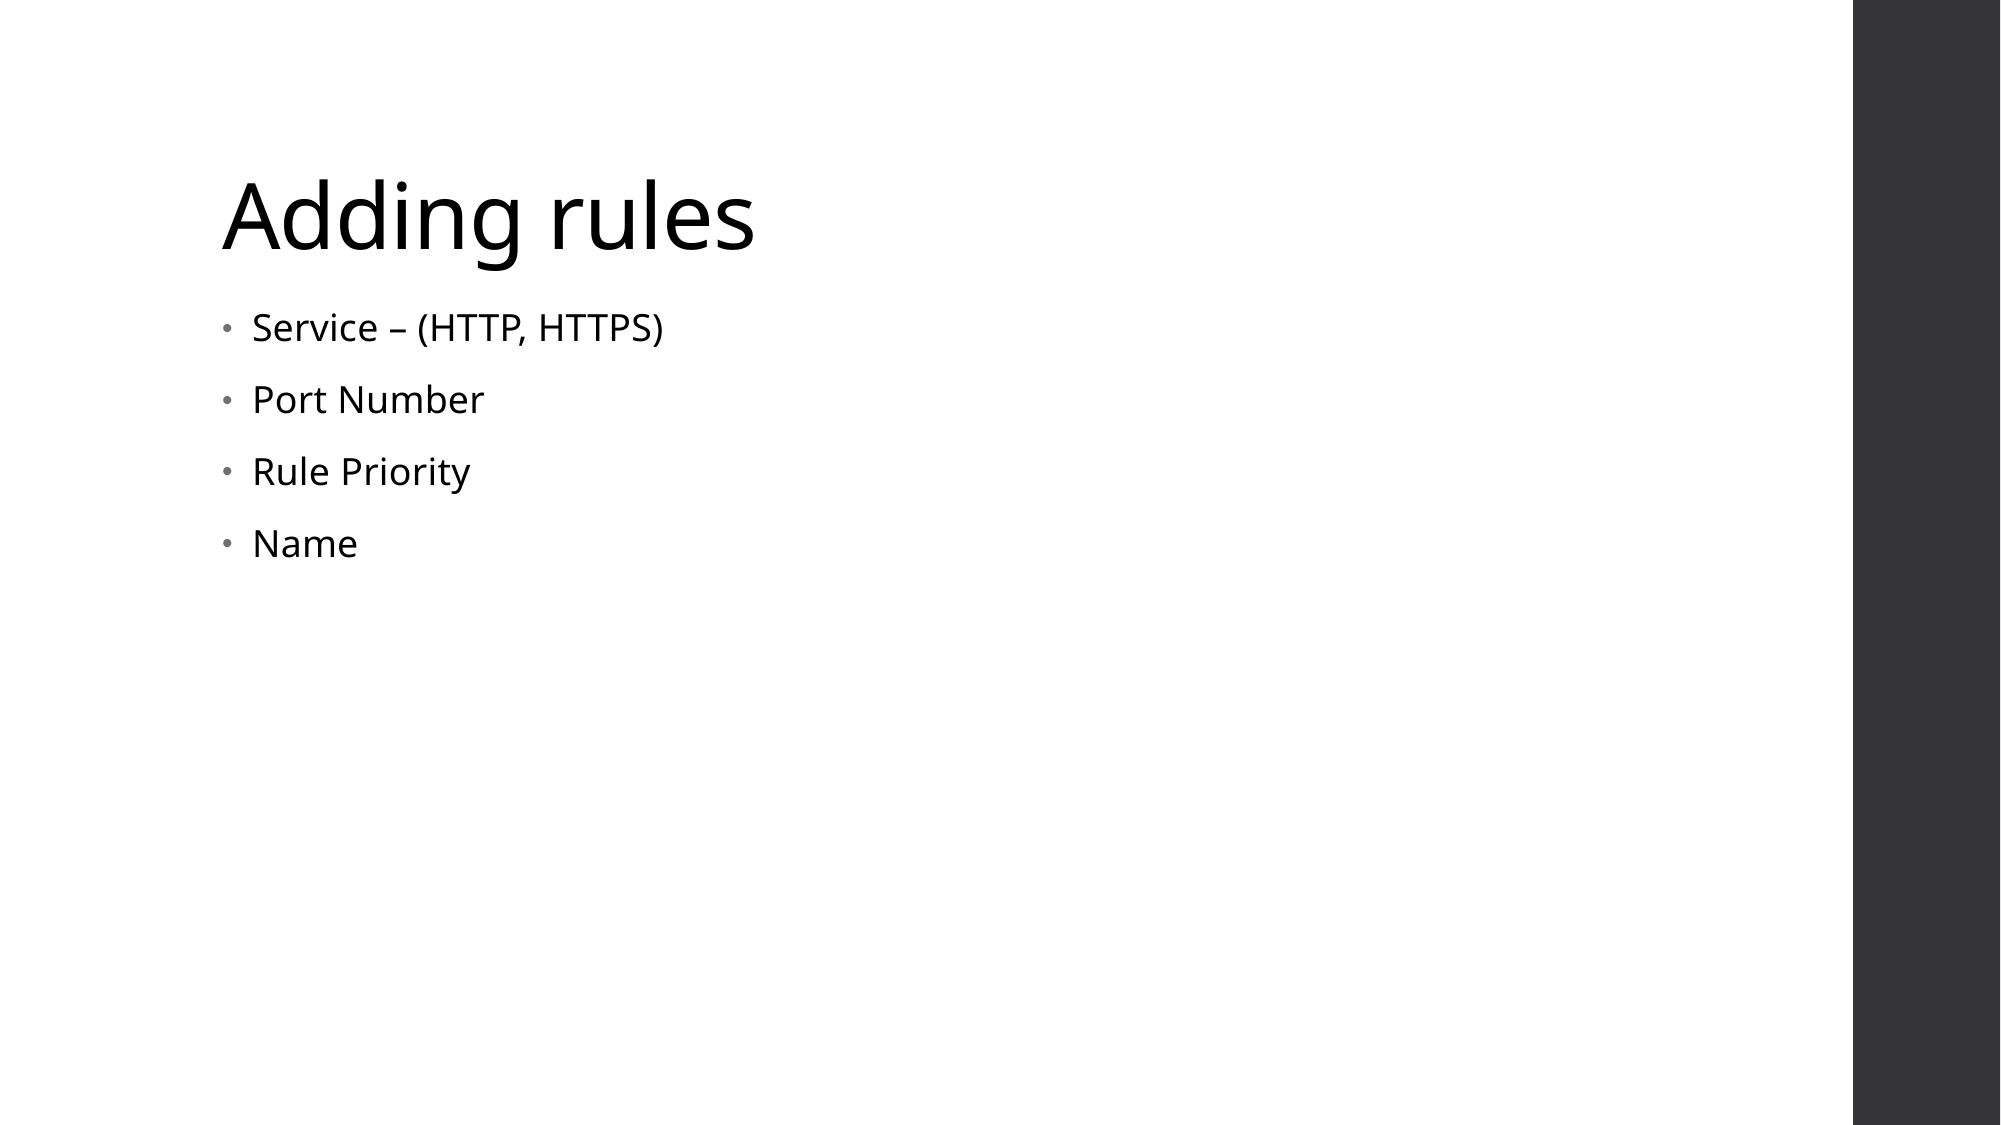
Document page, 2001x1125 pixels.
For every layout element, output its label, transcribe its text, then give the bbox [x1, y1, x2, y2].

list Service – (HTTP, HTTPS) Port Number Rule Priority Name [206, 299, 1617, 1014]
title Adding rules [206, 60, 1797, 278]
